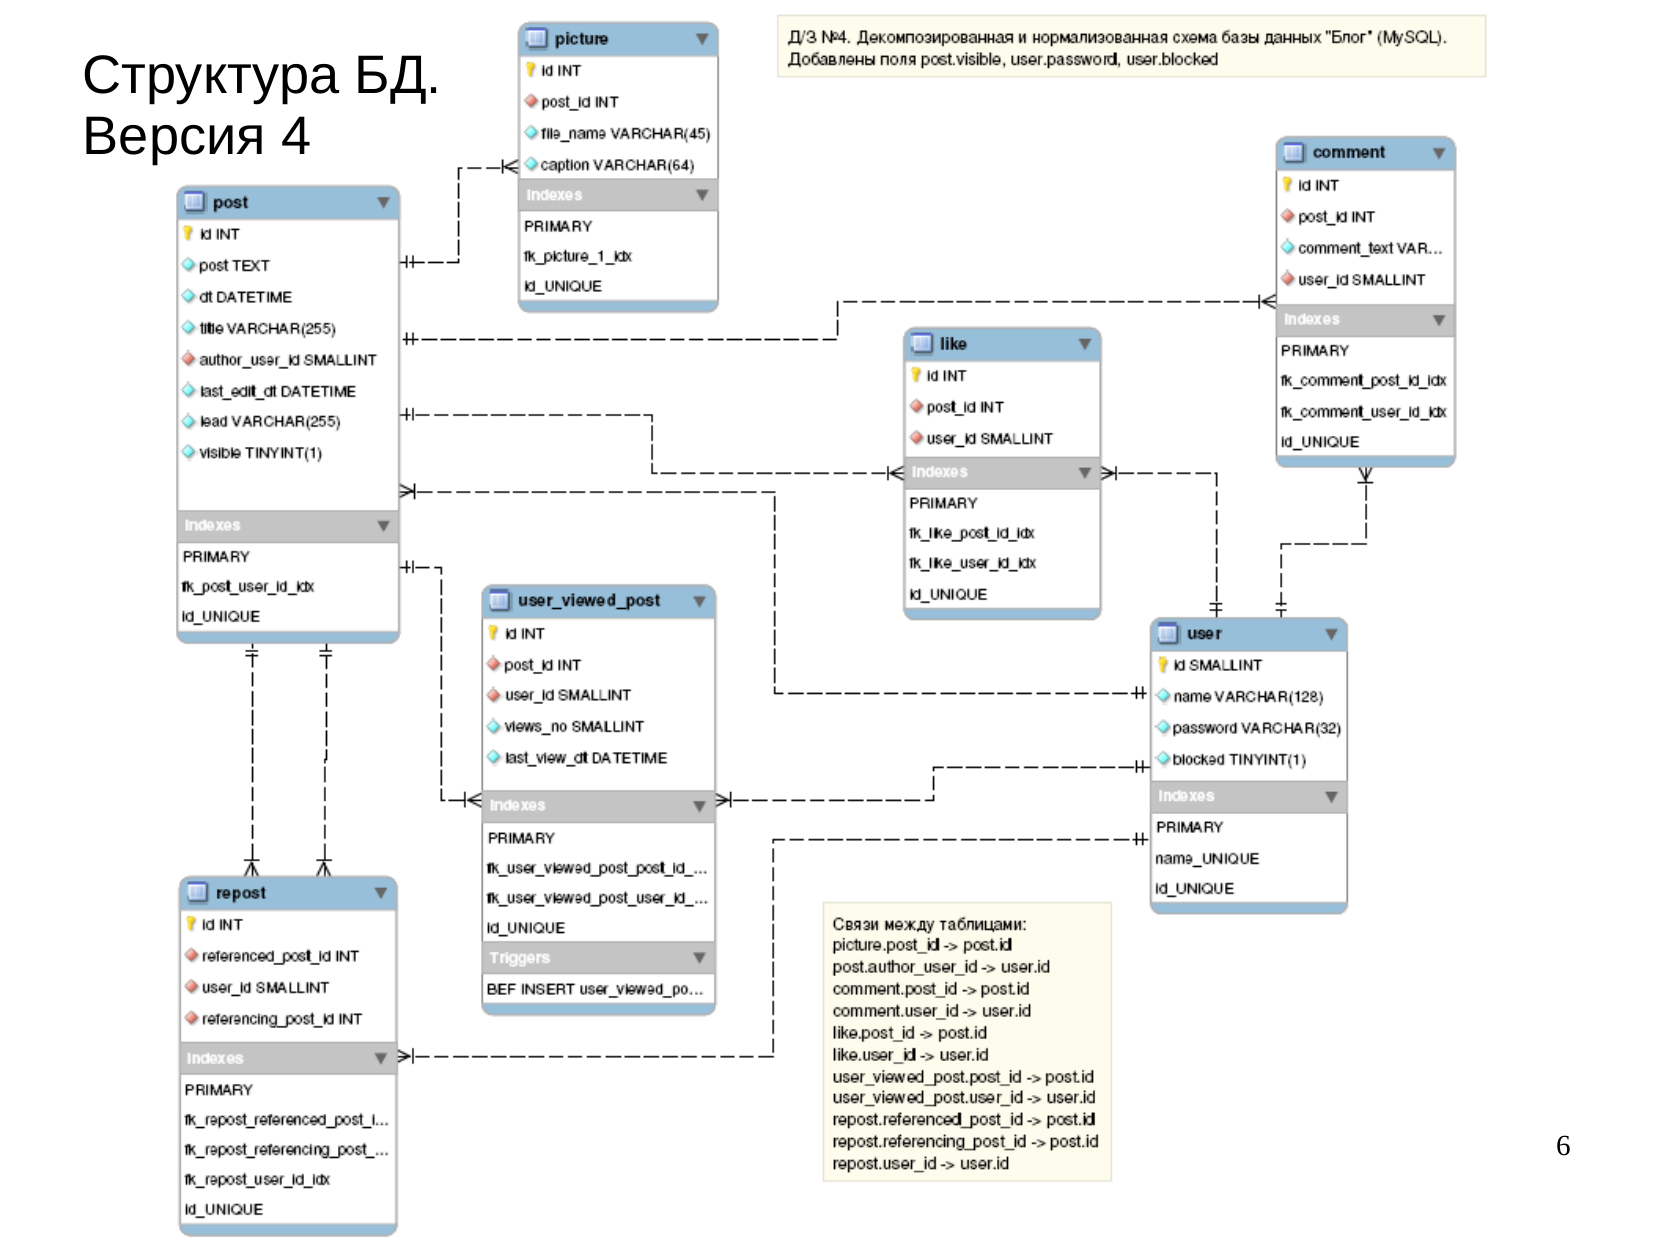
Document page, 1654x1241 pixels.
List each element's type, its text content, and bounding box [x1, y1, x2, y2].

picture [175, 166, 1504, 1241]
title Структура БД. Версия 4 [82, 44, 1571, 166]
picture [175, 4, 1504, 44]
